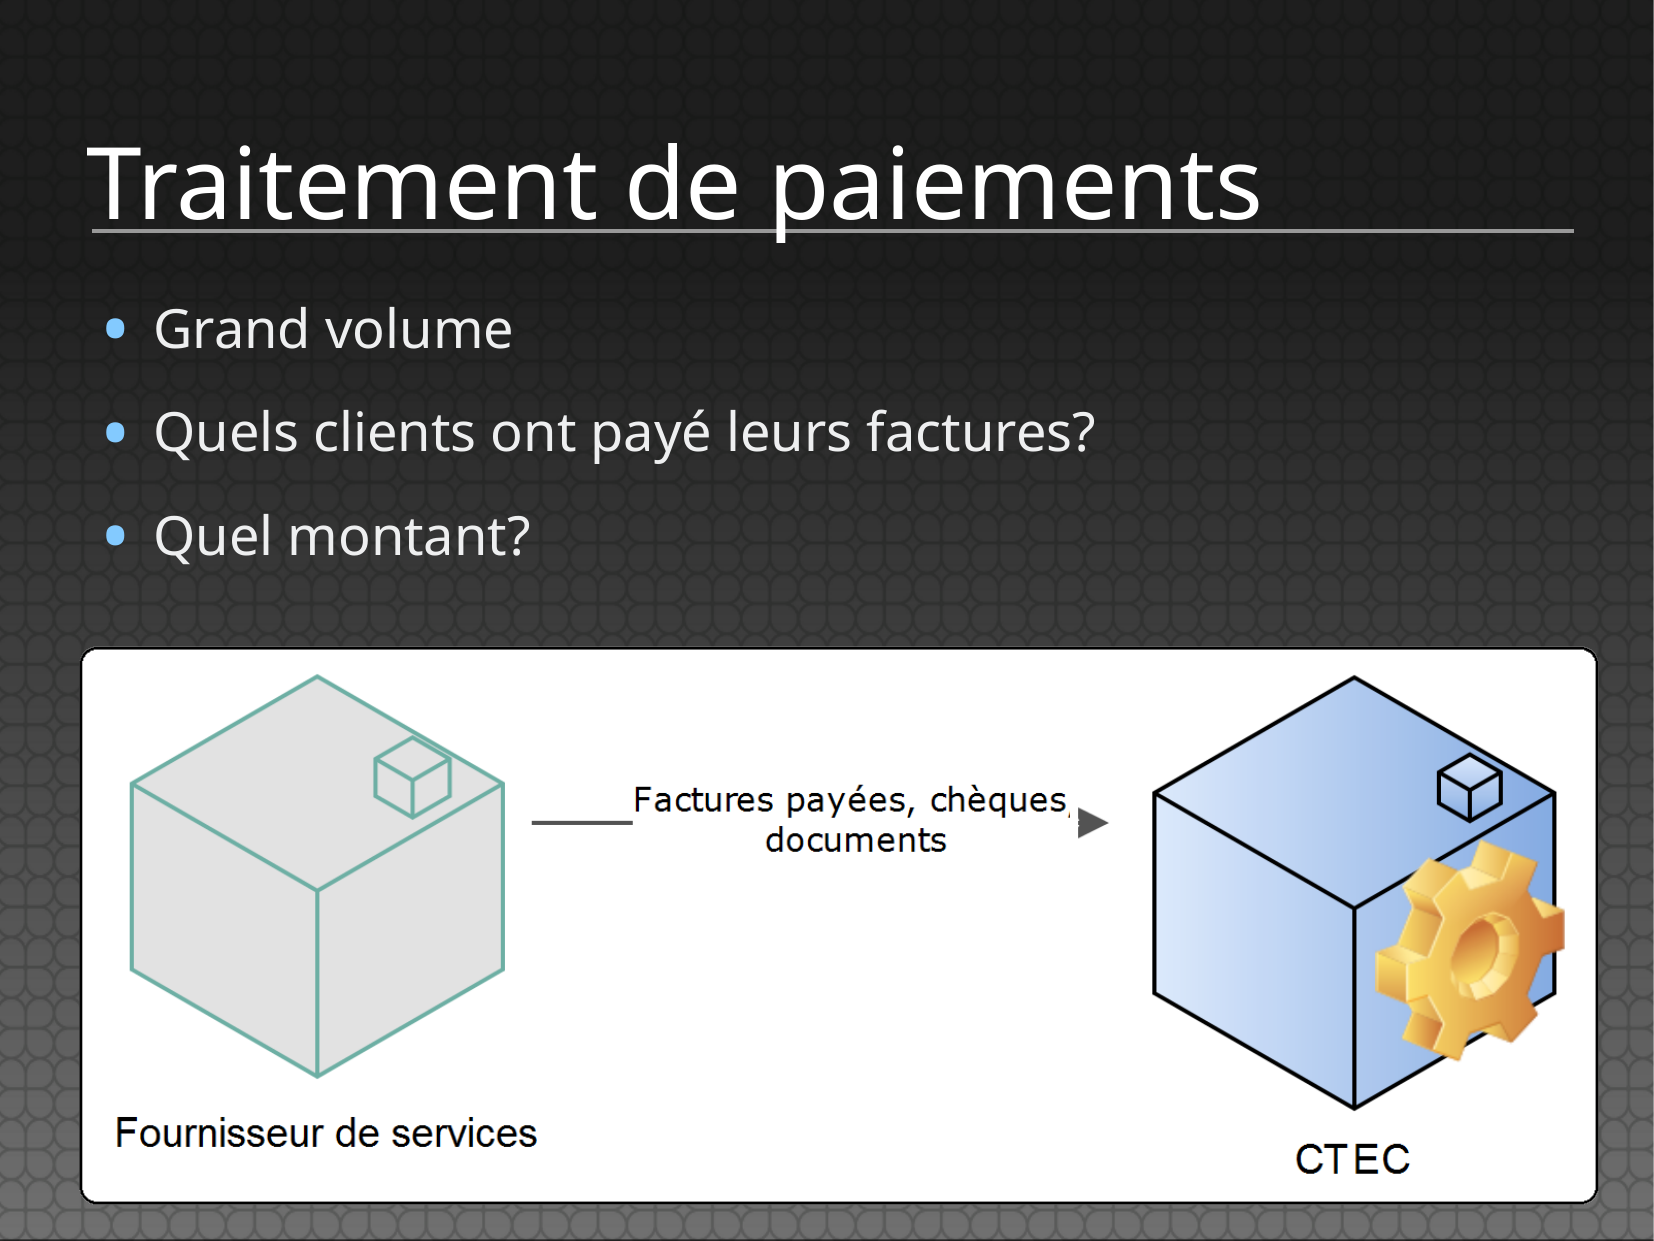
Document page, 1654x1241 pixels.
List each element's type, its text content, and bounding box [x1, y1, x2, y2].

list Grand volume Quels clients ont payé leurs factures? Quel montant? [82, 290, 1571, 531]
title Traitement de paiements [86, 112, 1576, 249]
picture [0, 0, 1654, 1241]
